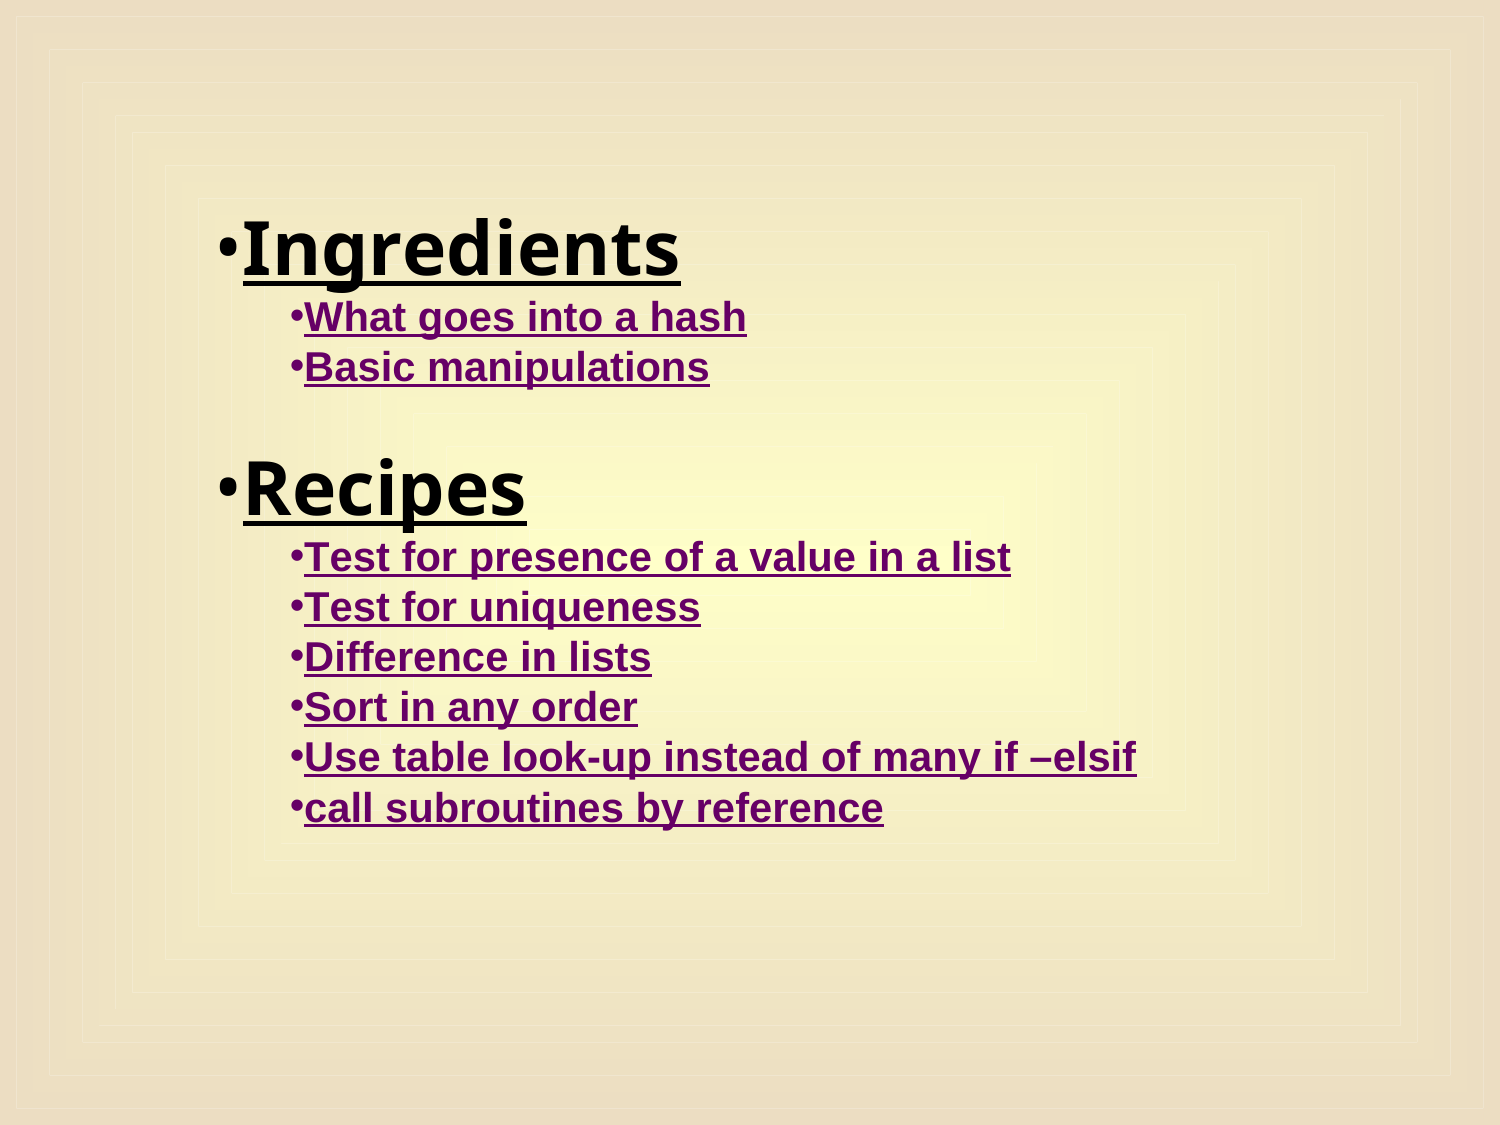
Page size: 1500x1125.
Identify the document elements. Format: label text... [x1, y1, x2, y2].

text_box Ingredients What goes into a hash Basic manipulations Recipes Test for presence of a value in a list Test for uniqueness Difference in lists Sort in any order Use table look-up instead of many if –elsif call subroutines by reference [125, 112, 1375, 839]
